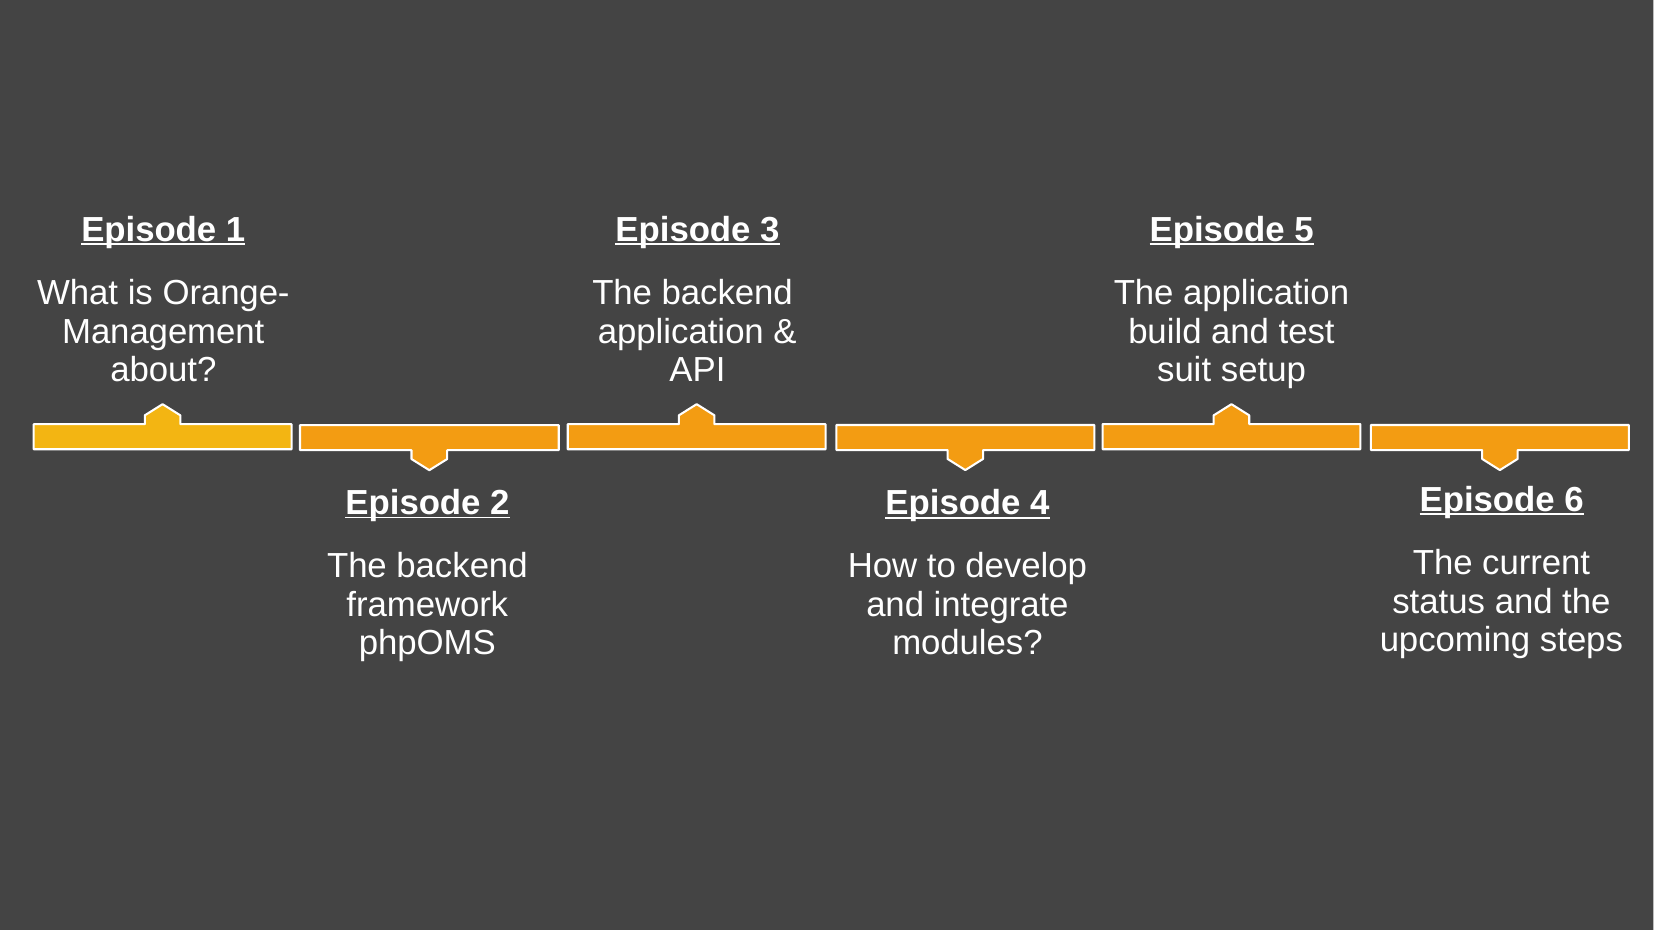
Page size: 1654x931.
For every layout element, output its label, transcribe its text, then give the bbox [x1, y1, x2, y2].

text_box [1102, 404, 1361, 450]
text_box [836, 425, 1095, 471]
list Episode 4 How to develop and integrate modules? [840, 483, 1096, 664]
list Episode 1 What is Orange-Management about? [35, 210, 291, 390]
list Episode 6 The current status and the upcoming steps [1374, 480, 1630, 661]
text_box [300, 425, 559, 471]
list Episode 5 The application build and test suit setup [1104, 210, 1360, 391]
text_box [567, 404, 826, 450]
text_box [33, 404, 292, 450]
text_box [1370, 425, 1629, 471]
list Episode 2 The backend framework phpOMS [300, 483, 556, 664]
list Episode 3 The backend application & API [570, 210, 826, 390]
